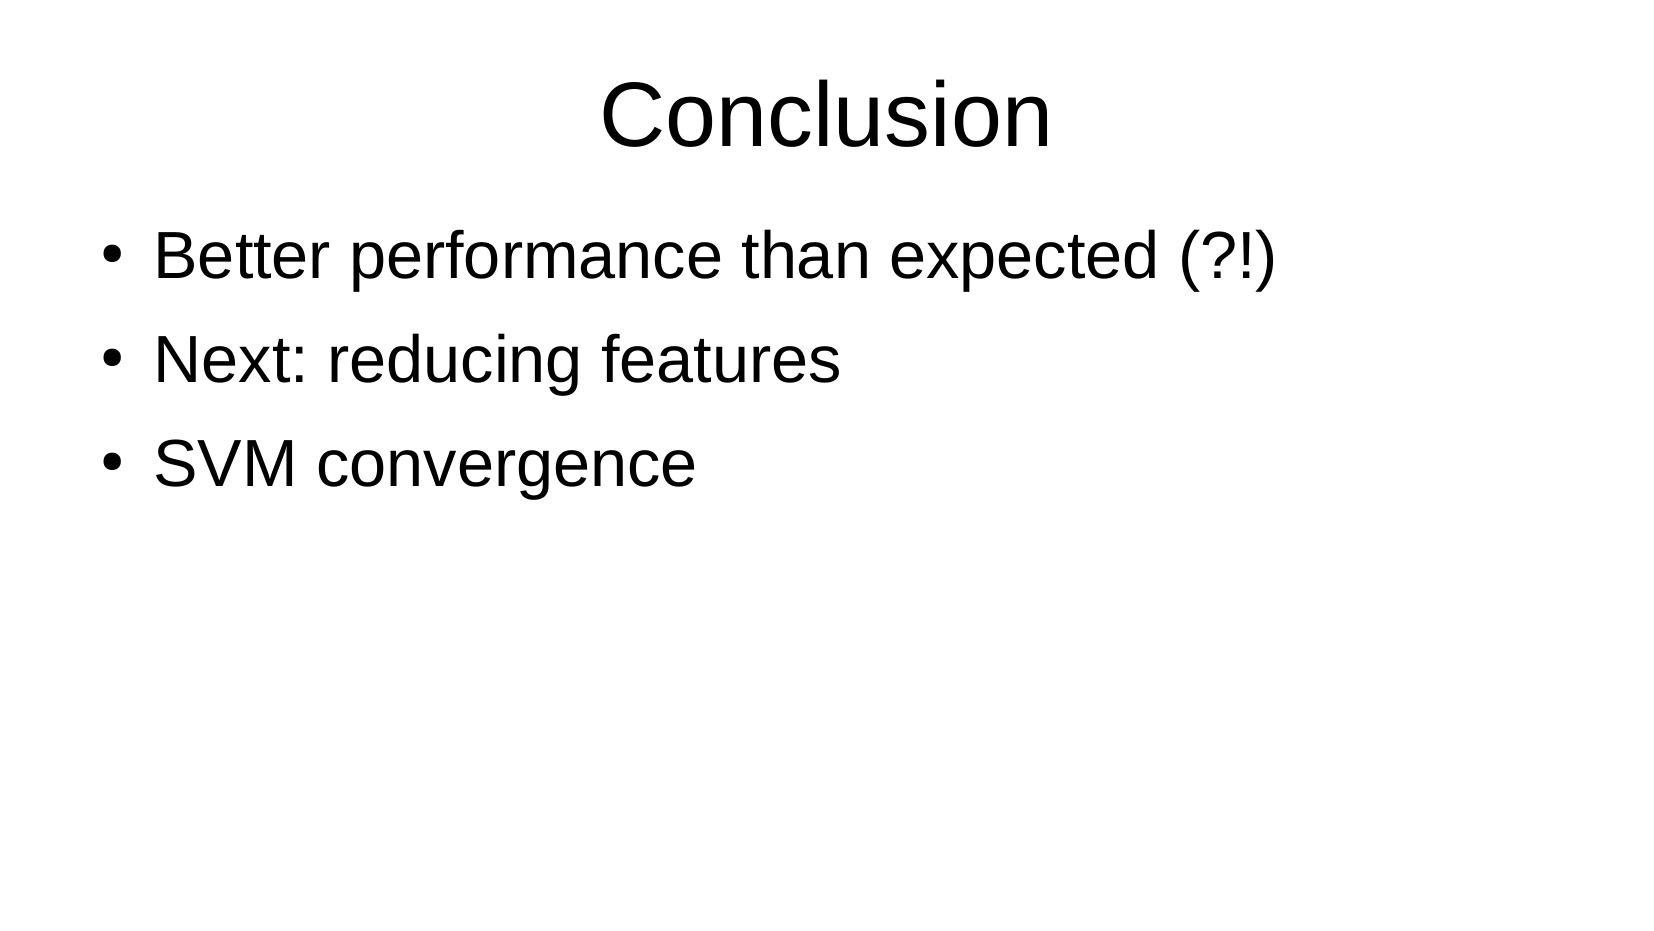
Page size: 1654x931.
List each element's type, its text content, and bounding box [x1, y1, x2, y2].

list Better performance than expected (?!) Next: reducing features SVM convergence [82, 217, 1571, 532]
title Conclusion [82, 37, 1571, 193]
